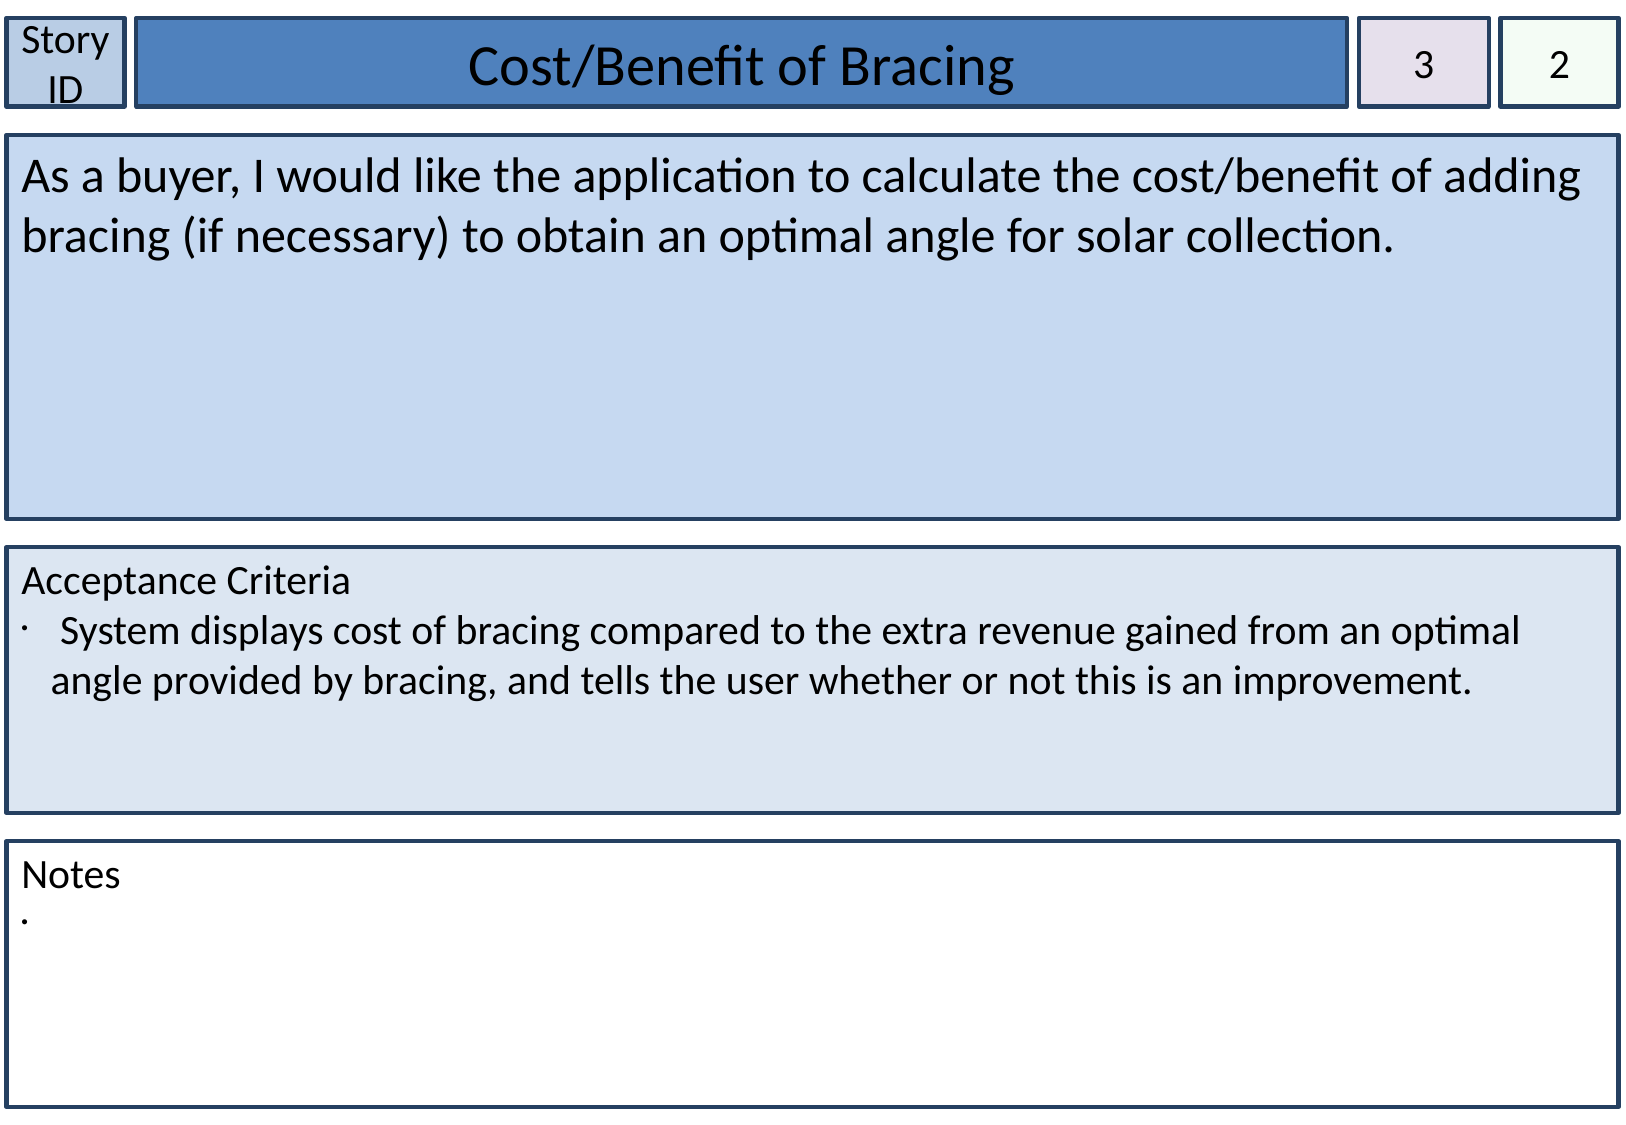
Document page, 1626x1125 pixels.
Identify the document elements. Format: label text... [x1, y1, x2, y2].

text_box Acceptance Criteria System displays cost of bracing compared to the extra revenue gained from an optimal angle provided by bracing, and tells the user whether or not this is an improvement. [6, 547, 1619, 813]
text_box 2 [1500, 17, 1619, 107]
text_box Notes [6, 841, 1619, 1107]
text_box 3 [1358, 17, 1489, 107]
text_box As a buyer, I would like the application to calculate the cost/benefit of adding bracing (if necessary) to obtain an optimal angle for solar collection. [6, 134, 1619, 519]
text_box Story ID [6, 17, 125, 107]
text_box Cost/Benefit of Bracing [136, 17, 1347, 107]
